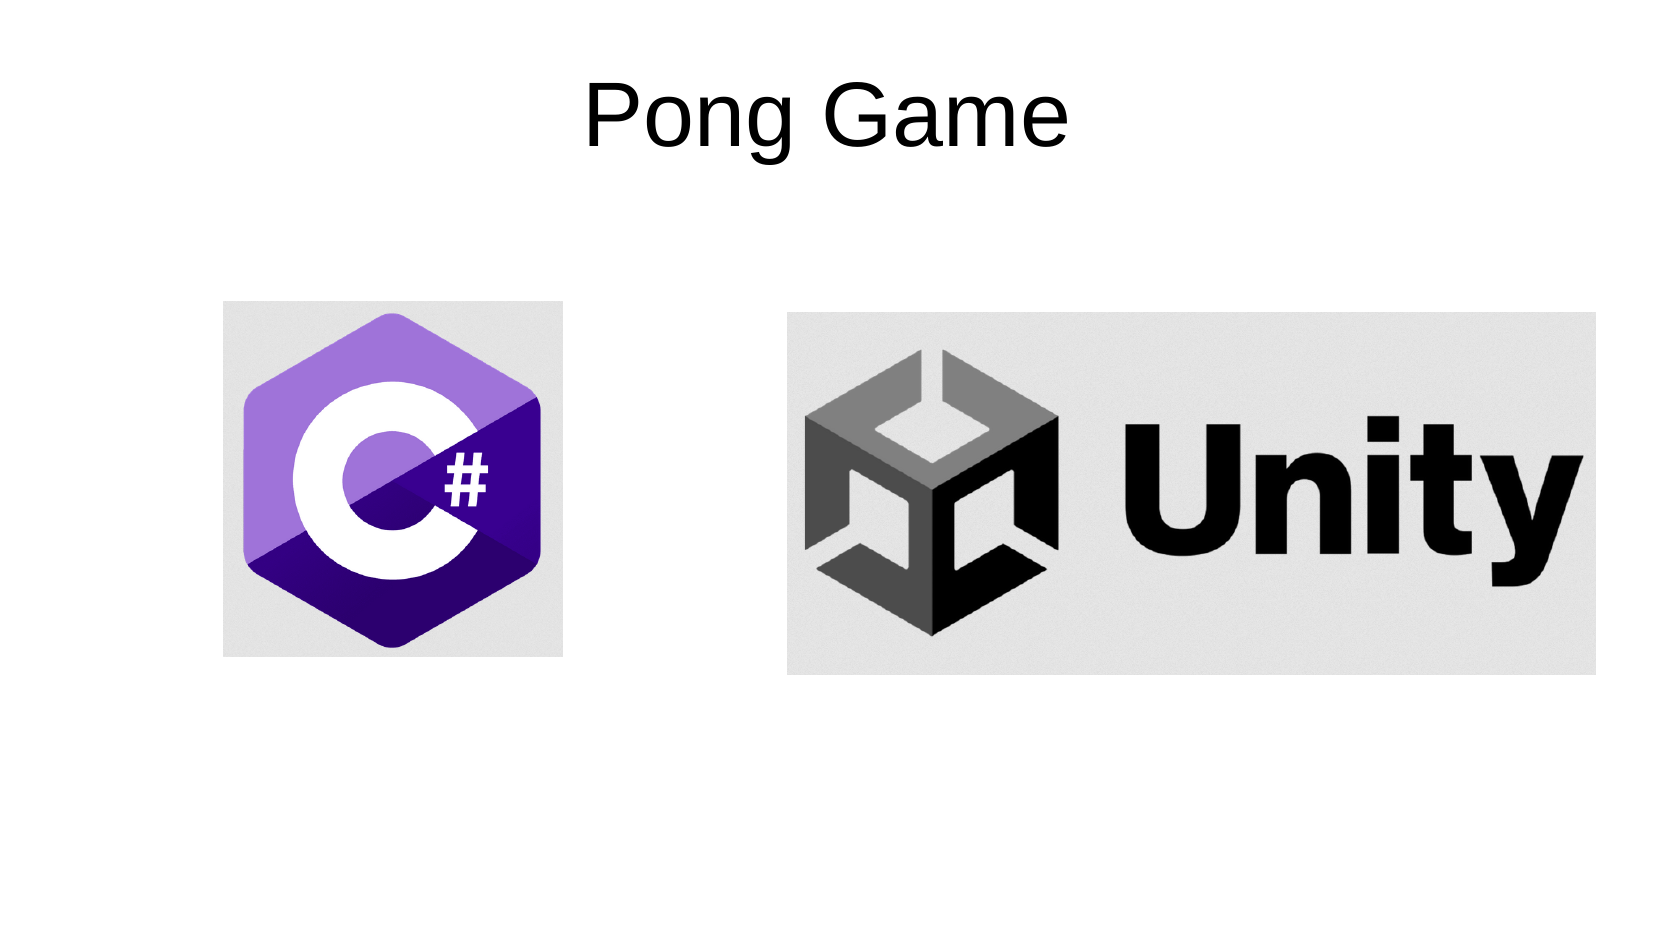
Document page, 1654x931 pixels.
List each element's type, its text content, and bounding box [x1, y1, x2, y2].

title Pong Game [82, 37, 1571, 193]
picture [787, 312, 1596, 676]
picture [223, 301, 563, 657]
